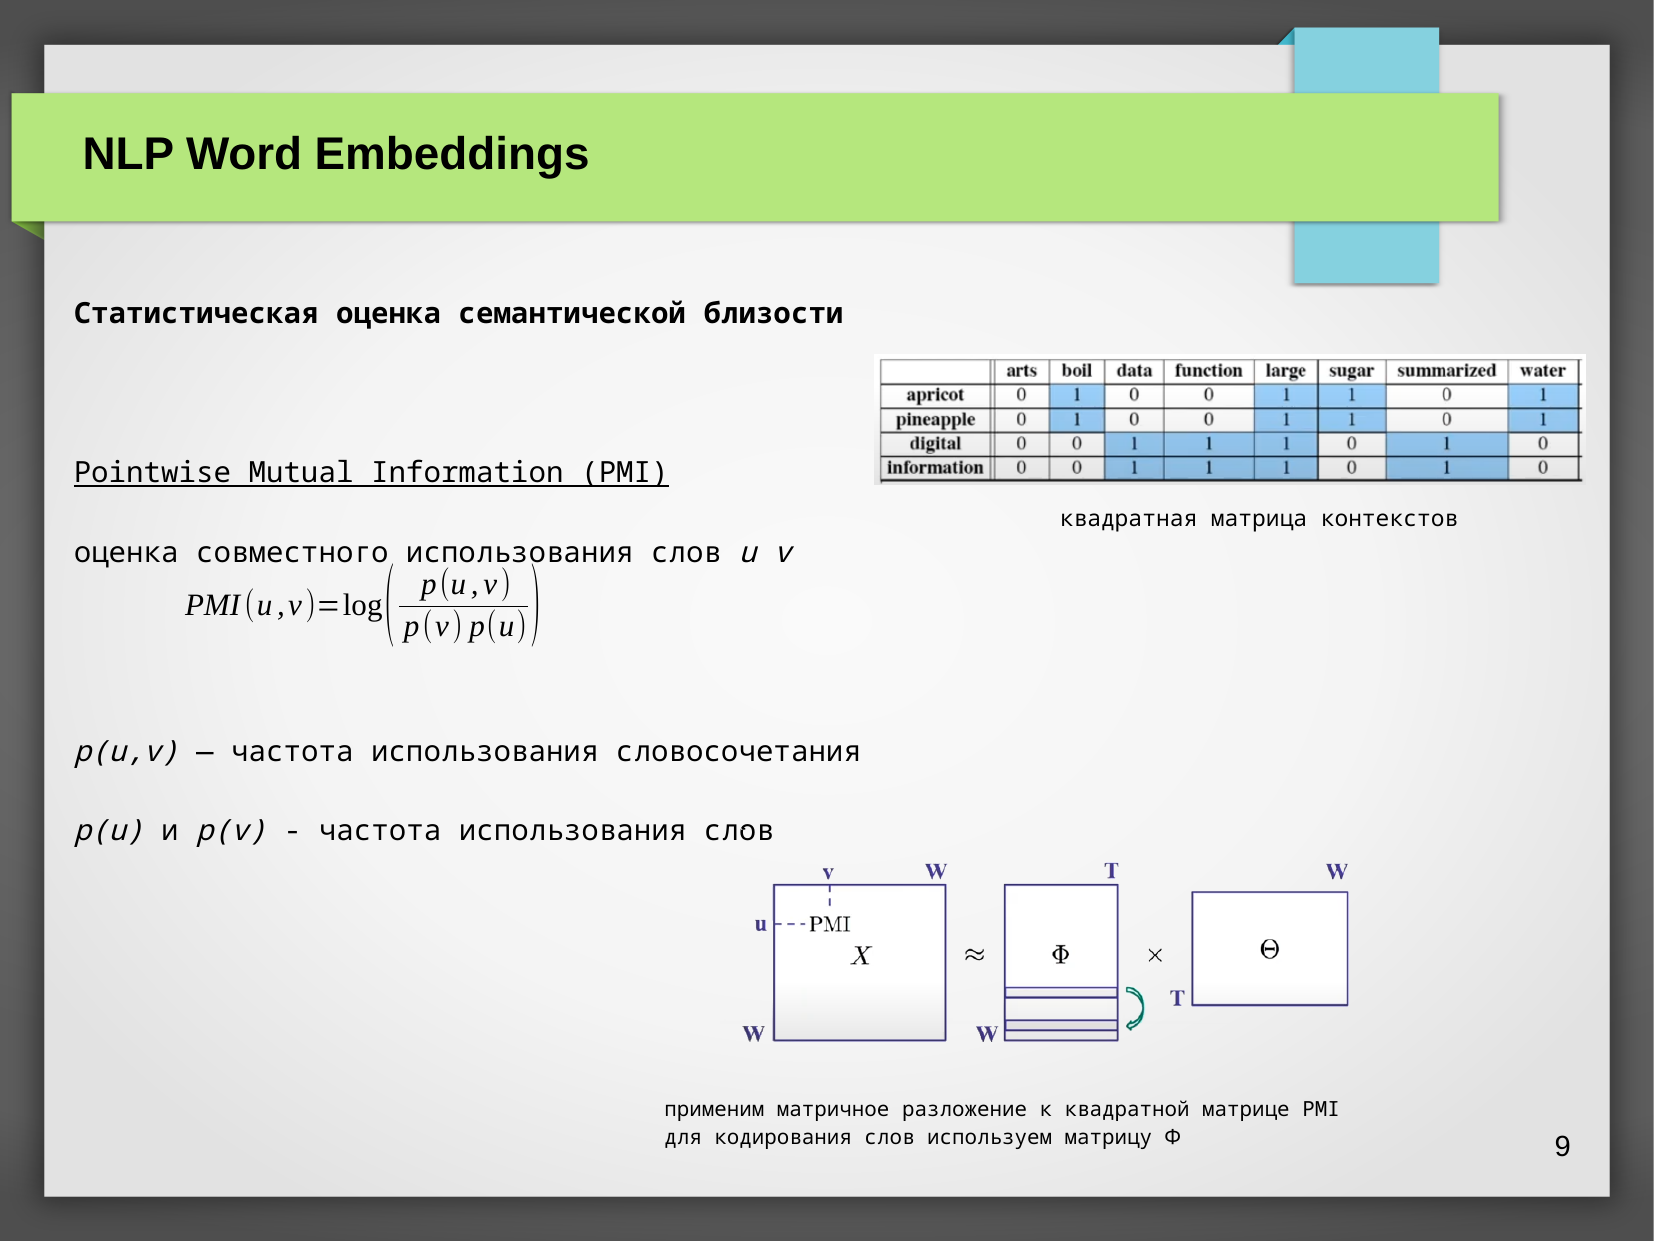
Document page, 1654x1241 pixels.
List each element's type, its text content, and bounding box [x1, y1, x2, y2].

text_box Статистическая оценка семантической близости Pointwise Mutual Information (PMI) оценка совместного использования слов u v p(u,v) — частота использования словосочетания p(u) и p(v) - частота использования слов [59, 285, 1016, 780]
picture [0, 0, 1654, 1241]
text_box применим матричное разложение к квадратной матрице PMI для кодирования слов используем матрицу Ф [649, 1086, 1418, 1170]
title NLP Word Embeddings [82, 121, 1489, 187]
chart [177, 561, 548, 650]
text_box квадратная матрица контекстов [1044, 494, 1527, 544]
